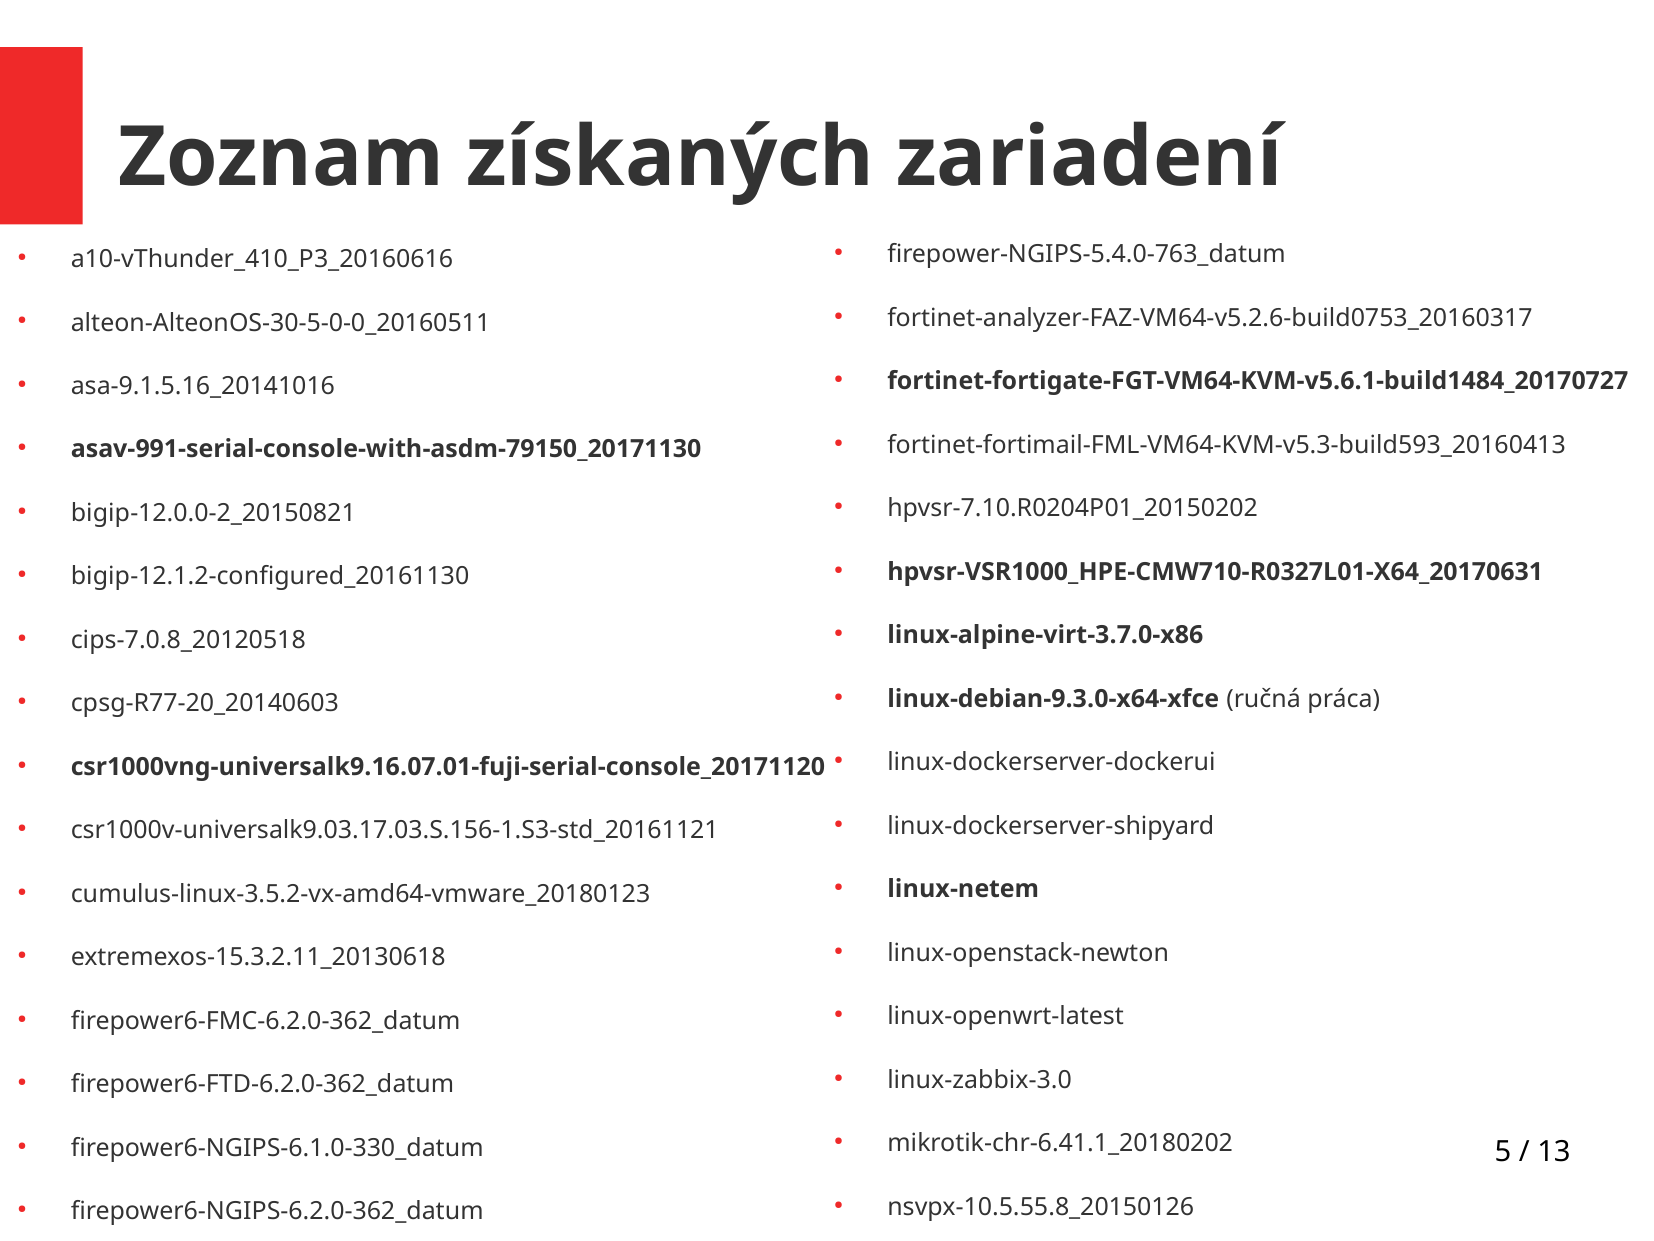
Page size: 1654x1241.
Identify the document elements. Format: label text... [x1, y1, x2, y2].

title Zoznam získaných zariadení [118, 49, 1571, 240]
list a10-vThunder_410_P3_20160616 alteon-AlteonOS-30-5-0-0_20160511 asa-9.1.5.16_20141016 asav-991-serial-console-with-asdm-79150_20171130 bigip-12.0.0-2_20150821 bigip-12.1.2-configured_20161130 cips-7.0.8_20120518 cpsg-R77-20_20140603 csr1000vng-universalk9.16.07.01-fuji-serial-console_20171120 csr1000v-universalk9.03.17.03.S.156-1.S3-std_20161121 cumulus-linux-3.5.2-vx-amd64-vmware_20180123 extremexos-15.3.2.11_20130618 firepower6-FMC-6.2.0-362_datum firepower6-FTD-6.2.0-362_datum firepower6-NGIPS-6.1.0-330_datum firepower6-NGIPS-6.2.0-362_datum firepower-DEFC-5.4.0-763_datum [0, 240, 871, 1241]
list firepower-NGIPS-5.4.0-763_datum fortinet-analyzer-FAZ-VM64-v5.2.6-build0753_20160317 fortinet-fortigate-FGT-VM64-KVM-v5.6.1-build1484_20170727 fortinet-fortimail-FML-VM64-KVM-v5.3-build593_20160413 hpvsr-7.10.R0204P01_20150202 hpvsr-VSR1000_HPE-CMW710-R0327L01-X64_20170631 linux-alpine-virt-3.7.0-x86 linux-debian-9.3.0-x64-xfce (ručná práca) linux-dockerserver-dockerui linux-dockerserver-shipyard linux-netem linux-openstack-newton linux-openwrt-latest linux-zabbix-3.0 mikrotik-chr-6.41.1_20180202 nsvpx-10.5.55.8_20150126 nxosv9k-nxosv-final.7.0.3.I7.1_20170831 [816, 236, 1654, 1236]
